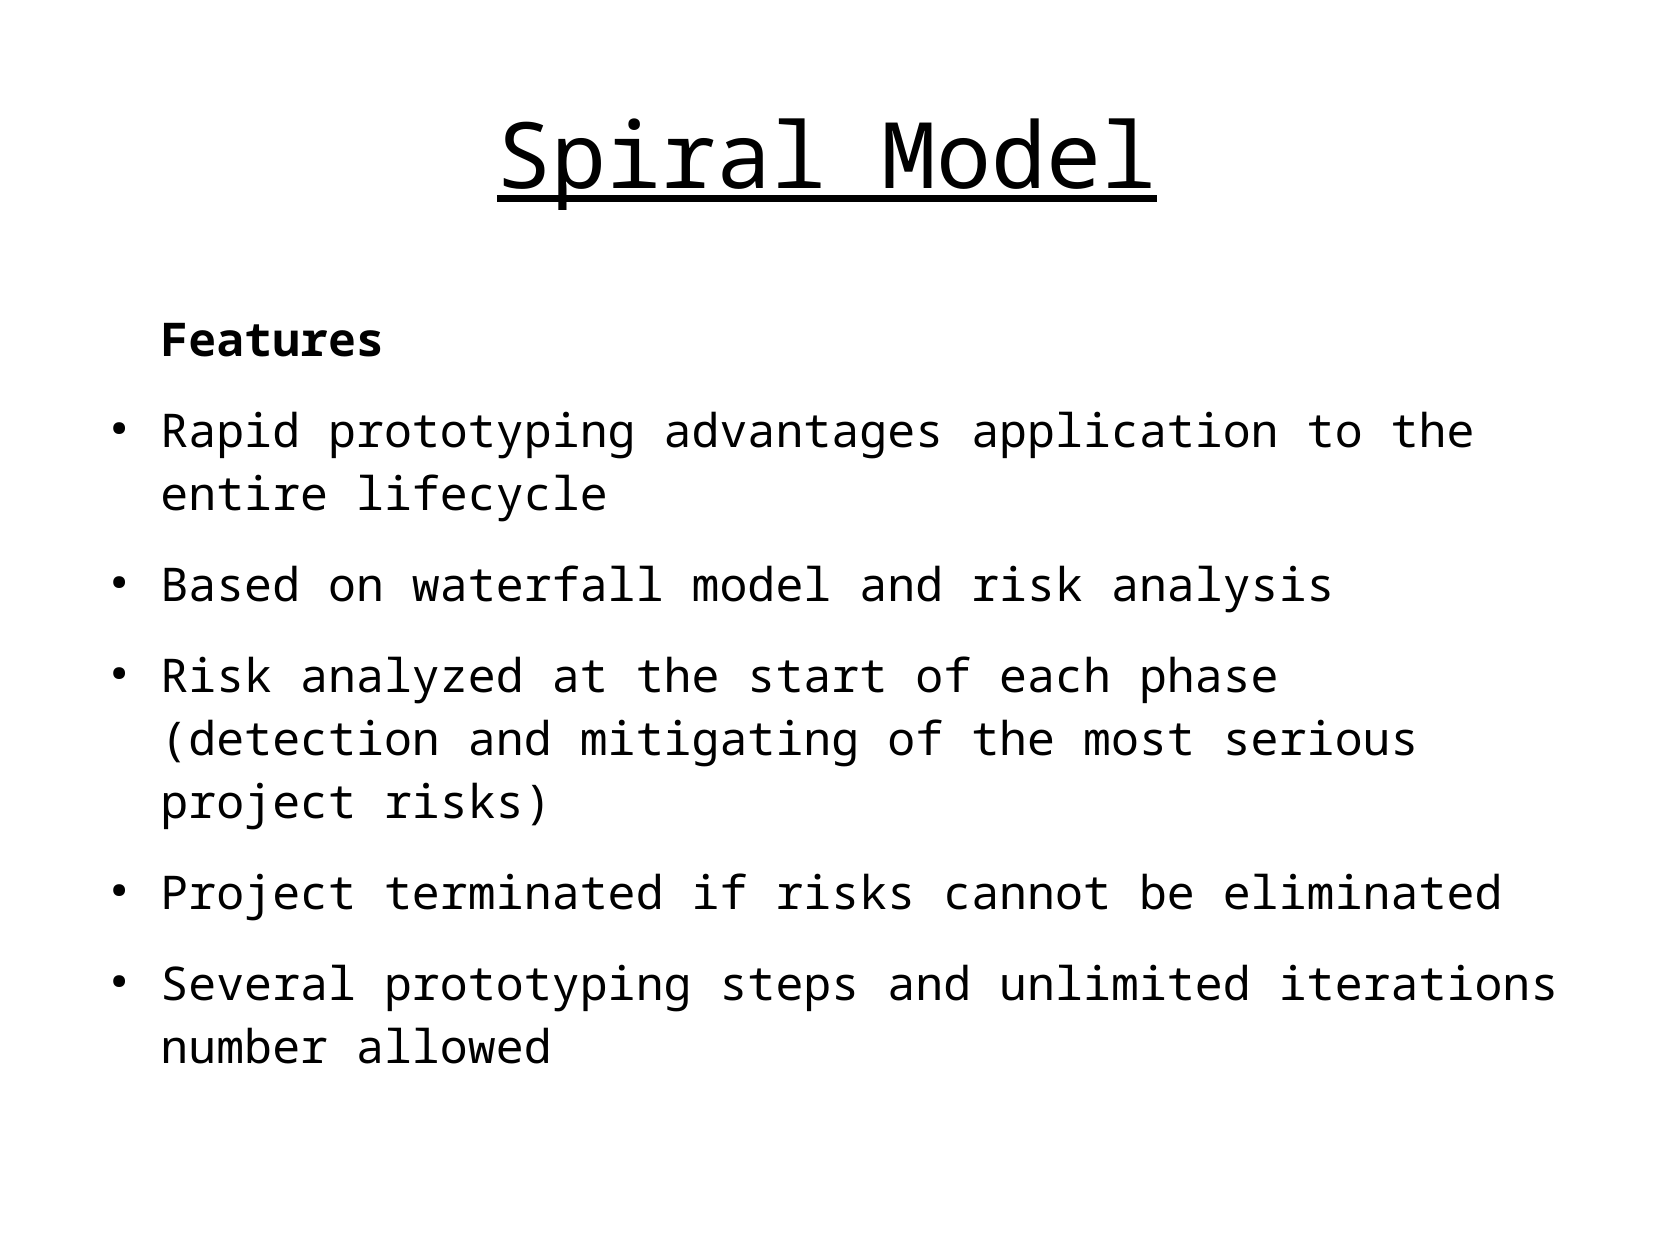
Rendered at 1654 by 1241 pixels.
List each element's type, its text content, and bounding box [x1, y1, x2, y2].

list Features Rapid prototyping advantages application to the entire lifecycle Based on waterfall model and risk analysis Risk analyzed at the start of each phase (detection and mitigating of the most serious project risks) Project terminated if risks cannot be eliminated Several prototyping steps and unlimited iterations number allowed [94, 307, 1583, 1087]
title Spiral Model [82, 49, 1571, 257]
